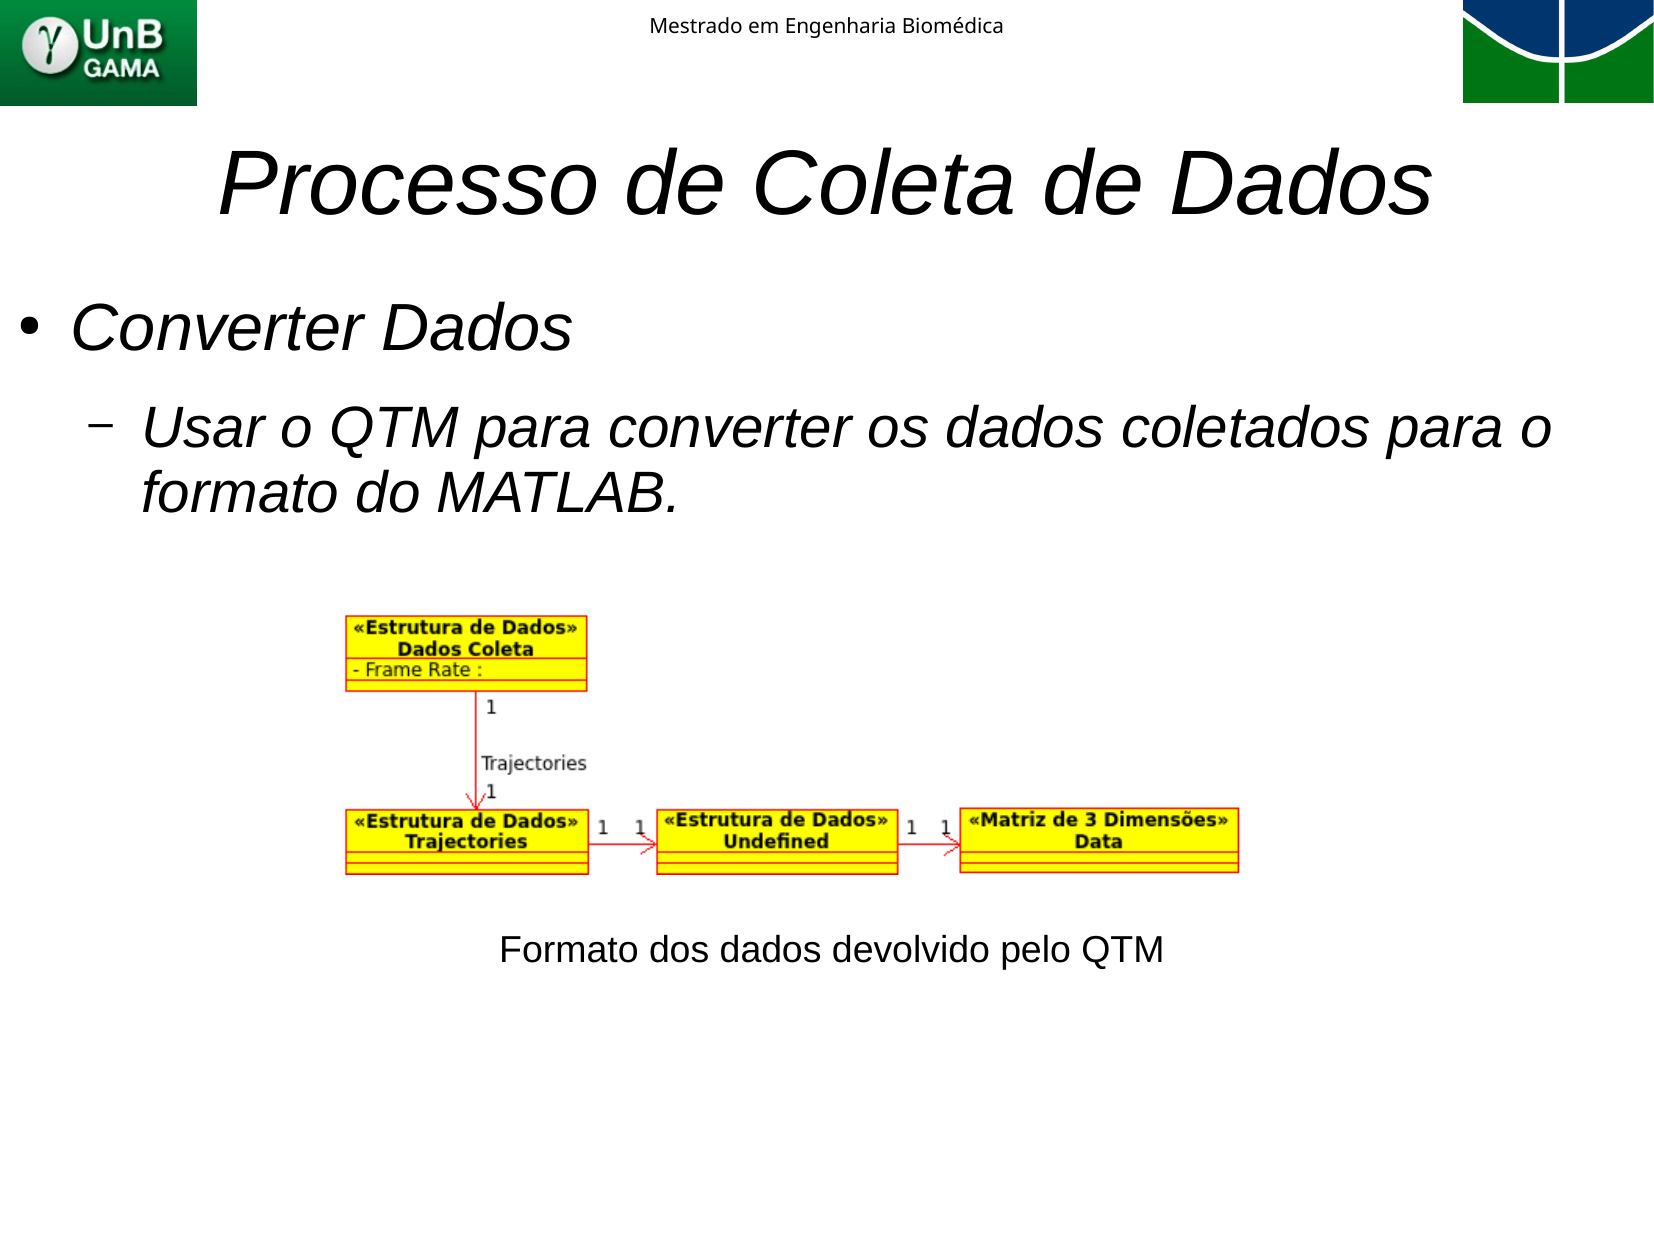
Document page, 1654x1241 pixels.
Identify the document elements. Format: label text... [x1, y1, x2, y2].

picture [0, 0, 197, 94]
title Processo de Coleta de Dados [0, 94, 1654, 272]
text_box Formato dos dados devolvido pelo QTM [484, 921, 1180, 979]
picture [1463, 0, 1654, 94]
picture [344, 614, 1252, 875]
list Converter Dados Usar o QTM para converter os dados coletados para o formato do MATLAB. [0, 290, 1654, 1241]
